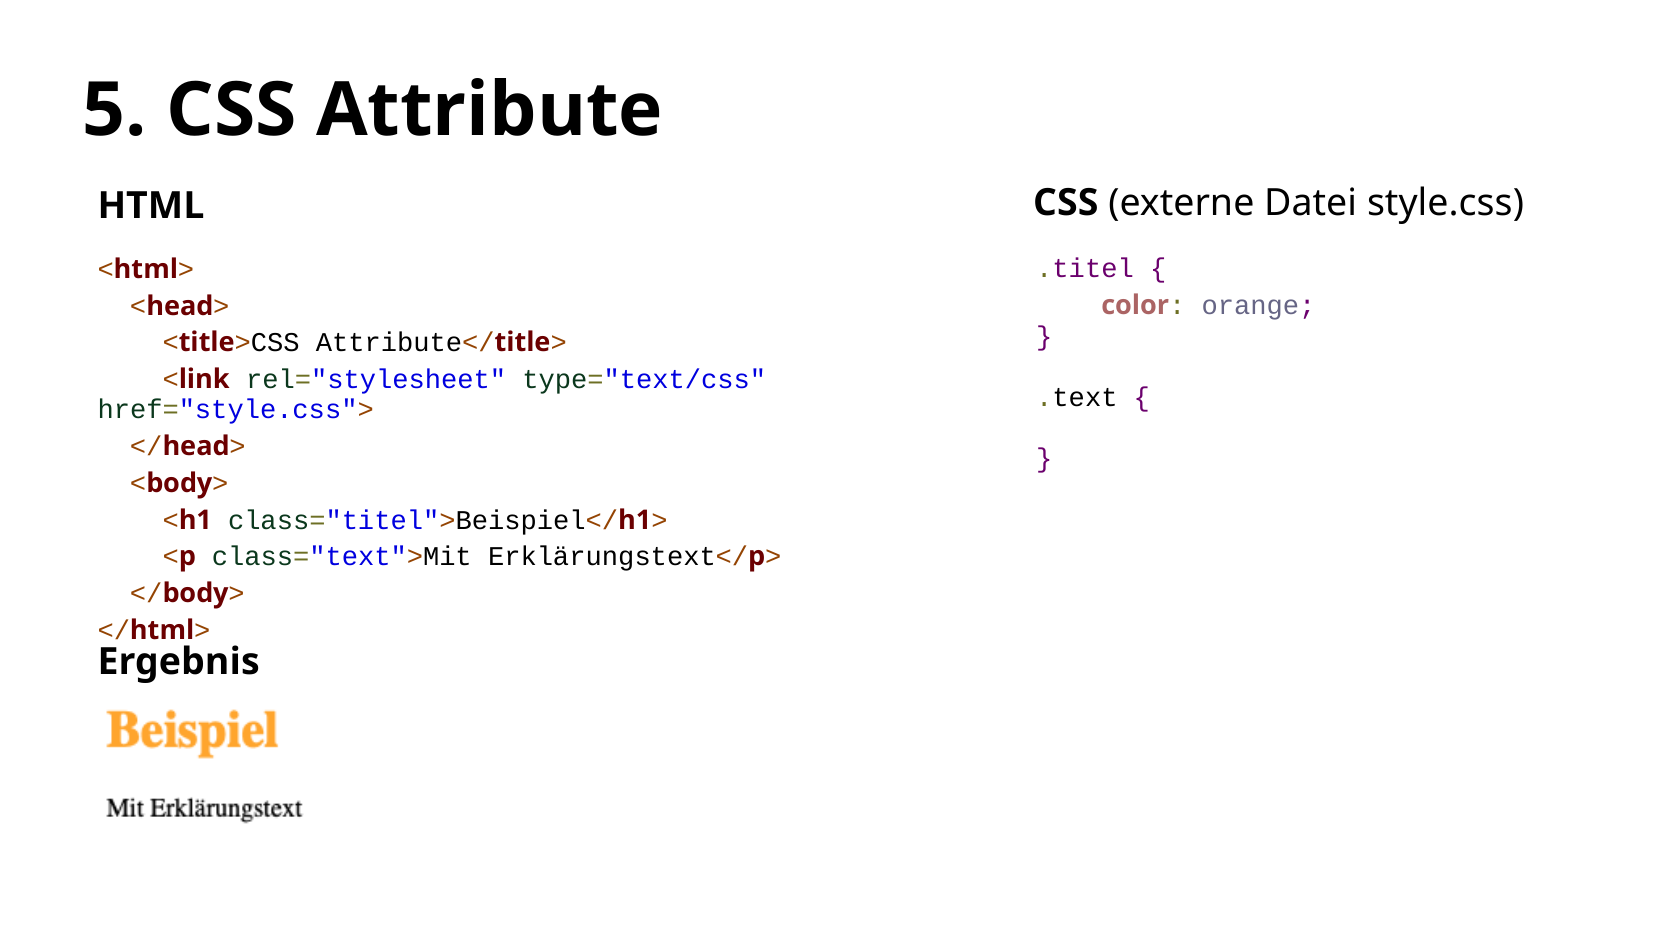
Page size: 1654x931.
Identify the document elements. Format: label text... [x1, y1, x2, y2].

text_box HTML [82, 171, 207, 234]
text_box Ergebnis [82, 627, 256, 690]
picture [94, 689, 934, 851]
text_box <html> <head> <title>CSS Attribute</title> <link rel="stylesheet" type="text/css" href="style.css"> </head> <body> <h1 class="titel">Beispiel</h1> <p class="text">Mit Erklärungstext</p> </body> </html> [82, 242, 957, 589]
title 5. CSS Attribute [82, 59, 1571, 154]
text_box CSS (externe Datei style.css) [1018, 168, 1556, 231]
text_box .titel { color: orange; } .text { } [1021, 248, 1571, 510]
